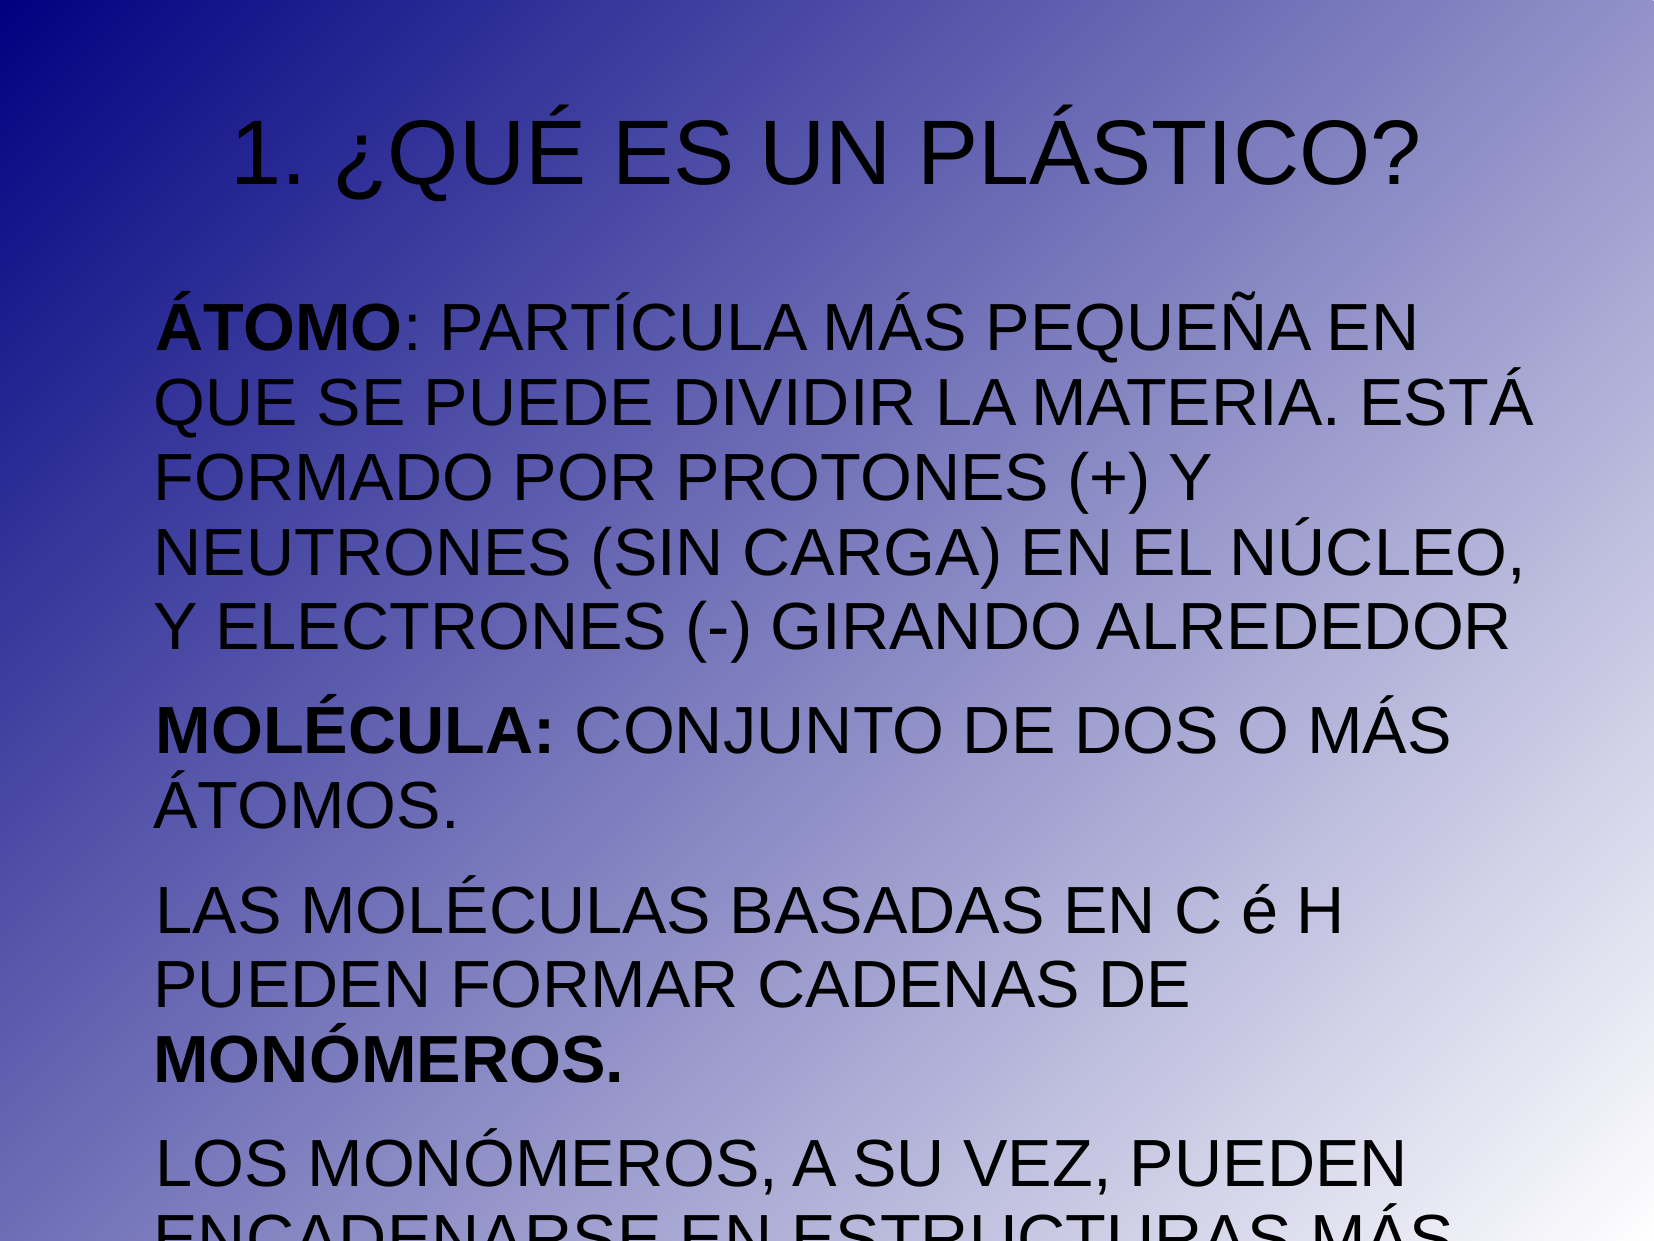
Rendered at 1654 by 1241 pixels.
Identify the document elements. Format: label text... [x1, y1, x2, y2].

title 1. ¿QUÉ ES UN PLÁSTICO? [82, 49, 1571, 257]
list ÁTOMO: PARTÍCULA MÁS PEQUEÑA EN QUE SE PUEDE DIVIDIR LA MATERIA. ESTÁ FORMADO POR PROTONES (+) Y NEUTRONES (SIN CARGA) EN EL NÚCLEO, Y ELECTRONES (-) GIRANDO ALREDEDOR MOLÉCULA: CONJUNTO DE DOS O MÁS ÁTOMOS. LAS MOLÉCULAS BASADAS EN C é H PUEDEN FORMAR CADENAS DE MONÓMEROS. LOS MONÓMEROS, A SU VEZ, PUEDEN ENCADENARSE EN ESTRUCTURAS MÁS COMPLEJAS DENOMINADAS POLÍMEROS. [82, 290, 1571, 1109]
